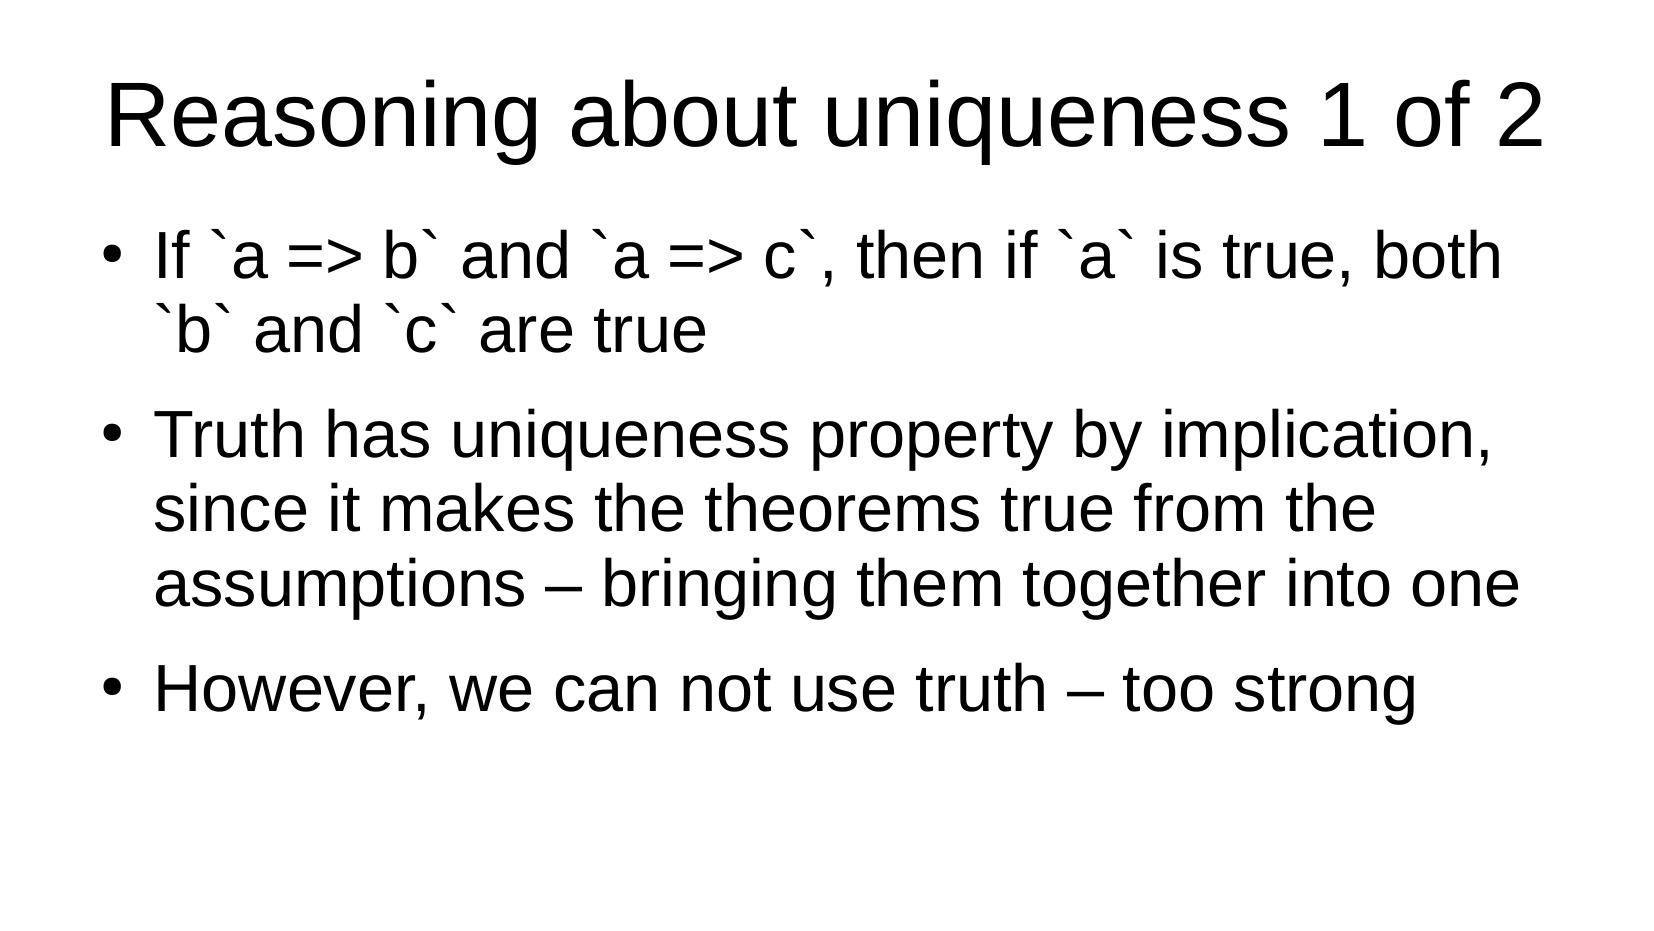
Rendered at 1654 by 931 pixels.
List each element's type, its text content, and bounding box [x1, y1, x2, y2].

list If `a => b` and `a => c`, then if `a` is true, both `b` and `c` are true Truth has uniqueness property by implication, since it makes the theorems true from the assumptions – bringing them together into one However, we can not use truth – too strong [82, 217, 1571, 758]
title Reasoning about uniqueness 1 of 2 [82, 37, 1571, 193]
